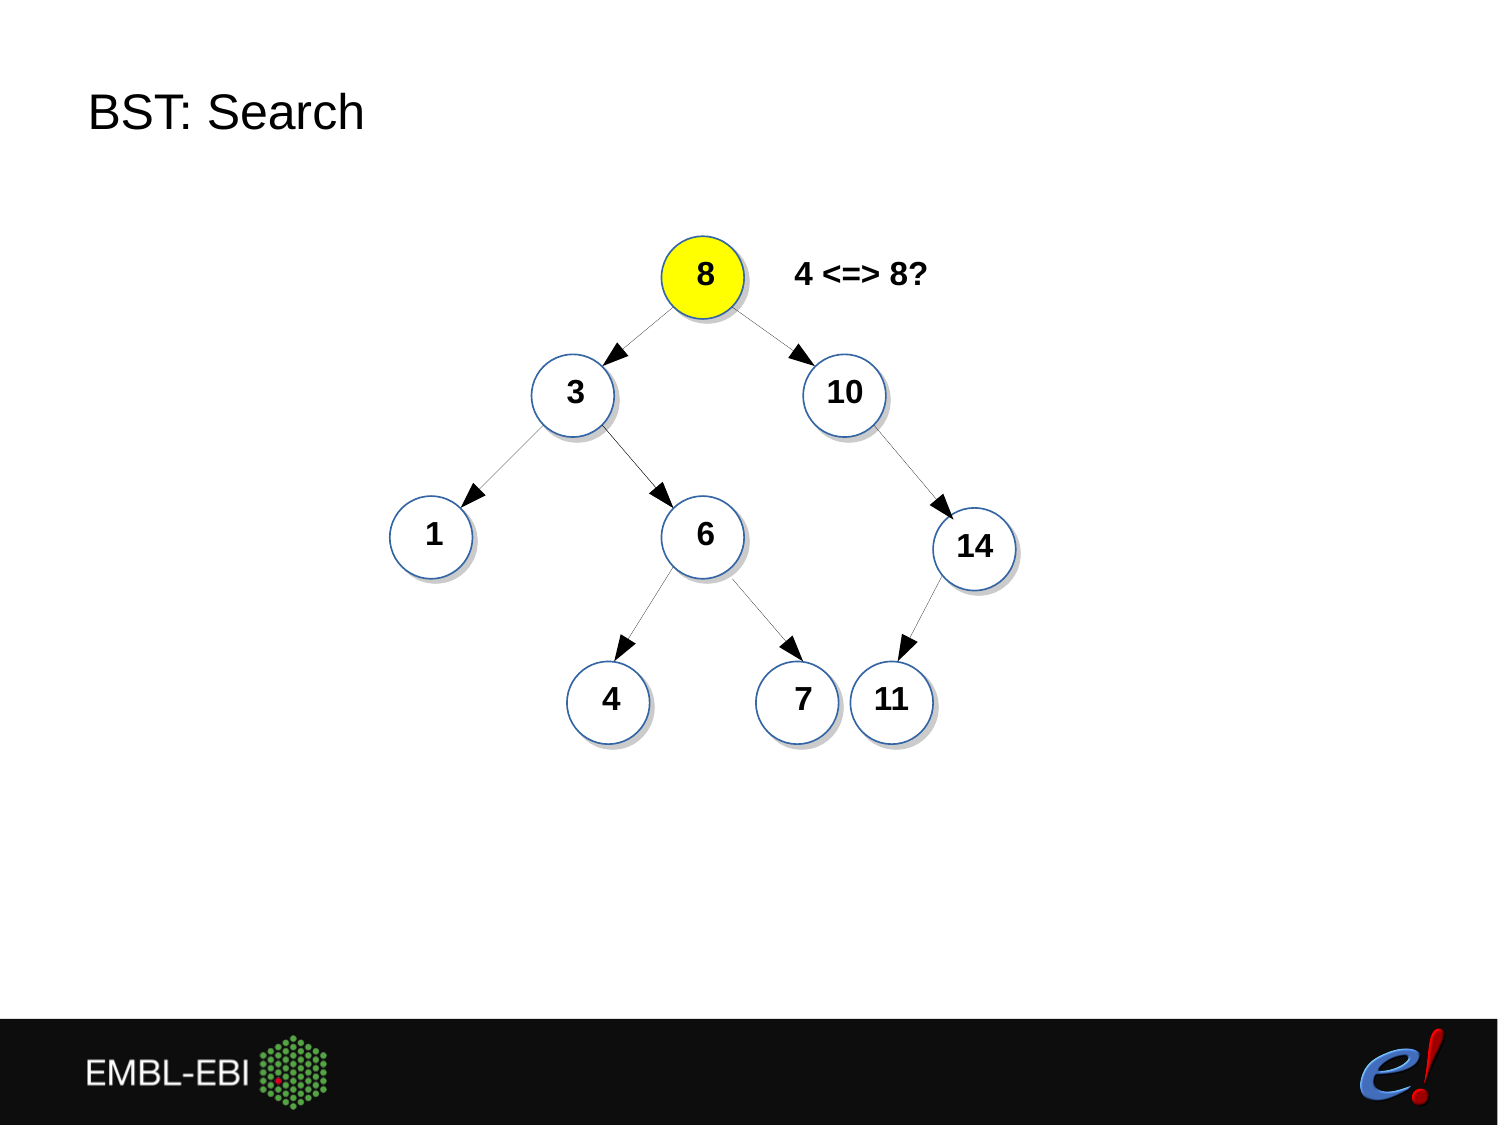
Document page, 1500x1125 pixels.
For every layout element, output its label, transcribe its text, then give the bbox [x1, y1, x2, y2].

text_box [531, 354, 615, 438]
text_box 8 [681, 248, 733, 305]
text_box [933, 524, 941, 574]
text_box 3 [551, 366, 603, 423]
text_box [566, 661, 650, 745]
text_box [943, 577, 1006, 591]
text_box [815, 354, 874, 366]
text_box [813, 423, 876, 438]
text_box [850, 677, 926, 745]
picture [87, 1035, 327, 1110]
text_box 4 [587, 673, 638, 731]
text_box [389, 496, 473, 579]
text_box [863, 661, 921, 673]
text_box 14 [941, 519, 1028, 577]
text_box 11 [859, 673, 934, 726]
text_box 7 [779, 673, 827, 731]
text_box 4 <=> 8? [779, 248, 984, 305]
text_box [661, 236, 745, 319]
title BST: Search [87, 50, 1425, 175]
text_box [803, 371, 811, 420]
text_box 10 [811, 366, 898, 423]
text_box 1 [410, 507, 461, 565]
text_box 6 [681, 507, 733, 565]
text_box [661, 496, 745, 579]
text_box [755, 661, 839, 745]
picture [1357, 1026, 1448, 1112]
text_box [952, 507, 1003, 519]
